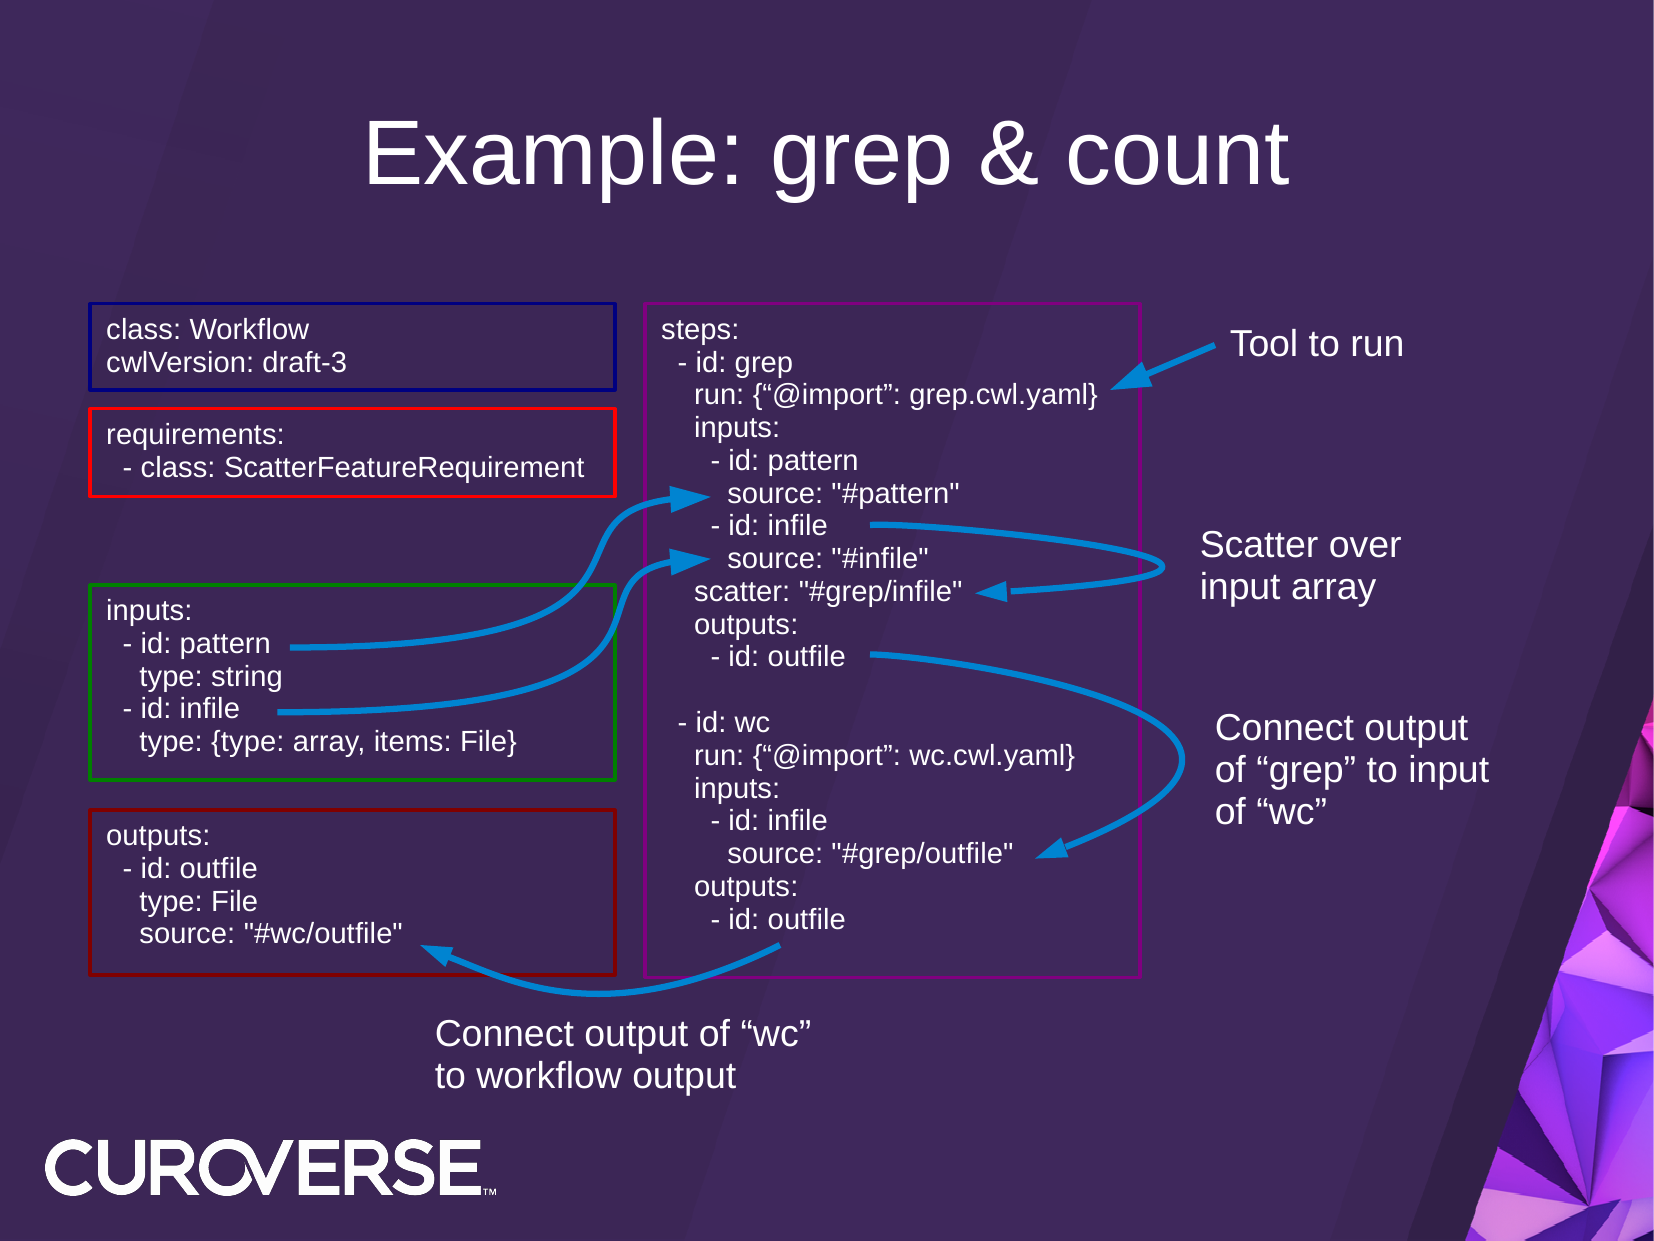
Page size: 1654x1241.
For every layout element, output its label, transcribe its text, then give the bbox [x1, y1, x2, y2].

text_box requirements: - class: ScatterFeatureRequirement [90, 408, 616, 497]
title Example: grep & count [82, 49, 1571, 257]
picture [0, 0, 1654, 1241]
text_box Connect output of “wc” to workflow output [420, 1005, 856, 1104]
text_box steps: - id: grep run: {“@import”: grep.cwl.yaml} inputs: - id: pattern source: "#pattern" - id: infile source: "#infile" scatter: "#grep/infile" outputs: - id: outfile - id: wc run: {“@import”: wc.cwl.yaml} inputs: - id: infile source: "#grep/outfile" outputs: - id: outfile [644, 303, 1141, 978]
text_box outputs: - id: outfile type: File source: "#wc/outfile" [90, 810, 616, 976]
text_box class: Workflow cwlVersion: draft-3 [90, 303, 616, 391]
text_box Tool to run [1215, 315, 1471, 372]
text_box Scatter over input array [1185, 516, 1456, 616]
text_box inputs: - id: pattern type: string - id: infile type: {type: array, items: File} [90, 585, 616, 781]
text_box Connect output of “grep” to input of “wc” [1200, 699, 1516, 841]
